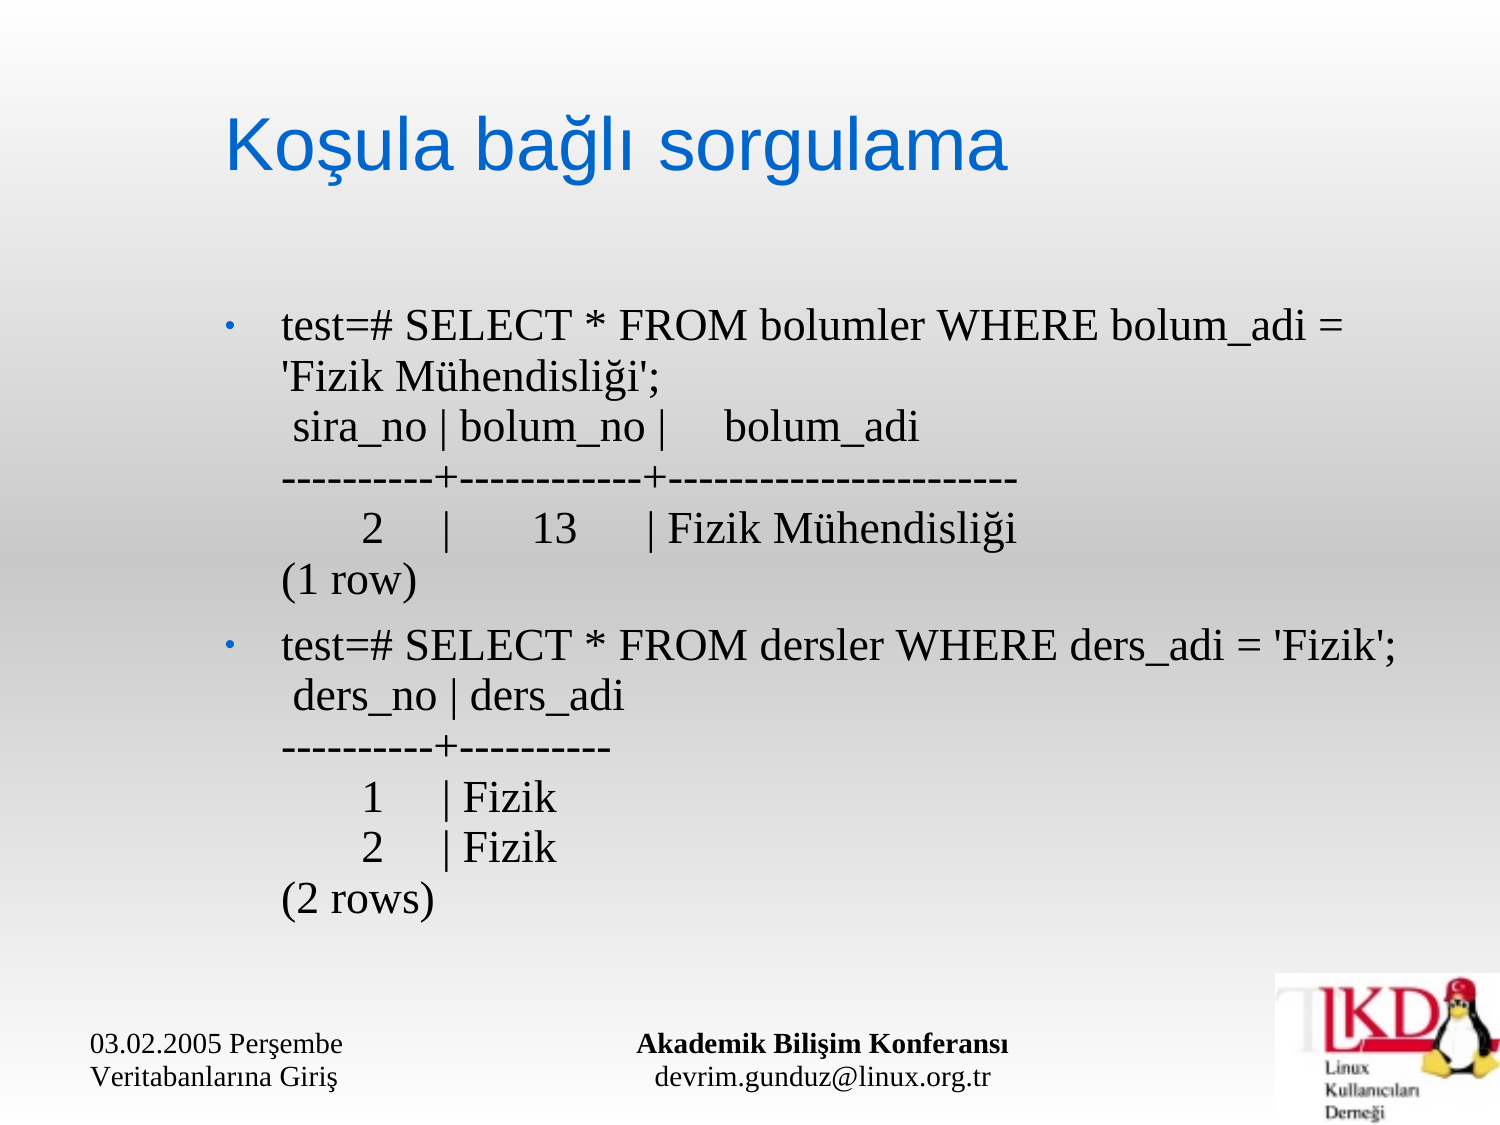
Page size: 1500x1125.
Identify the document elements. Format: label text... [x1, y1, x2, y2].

picture [1275, 973, 1500, 1125]
title Koşula bağlı sorgulama [224, 49, 1425, 238]
list test=# SELECT * FROM bolumler WHERE bolum_adi = 'Fizik Mühendisliği'; sira_no | bolum_no | bolum_adi ----------+------------+----------------------- 2 | 13 | Fizik Mühendisliği (1 row) test=# SELECT * FROM dersler WHERE ders_adi = 'Fizik'; ders_no | ders_adi ----------+---------- 1 | Fizik 2 | Fizik (2 rows) [224, 299, 1425, 979]
